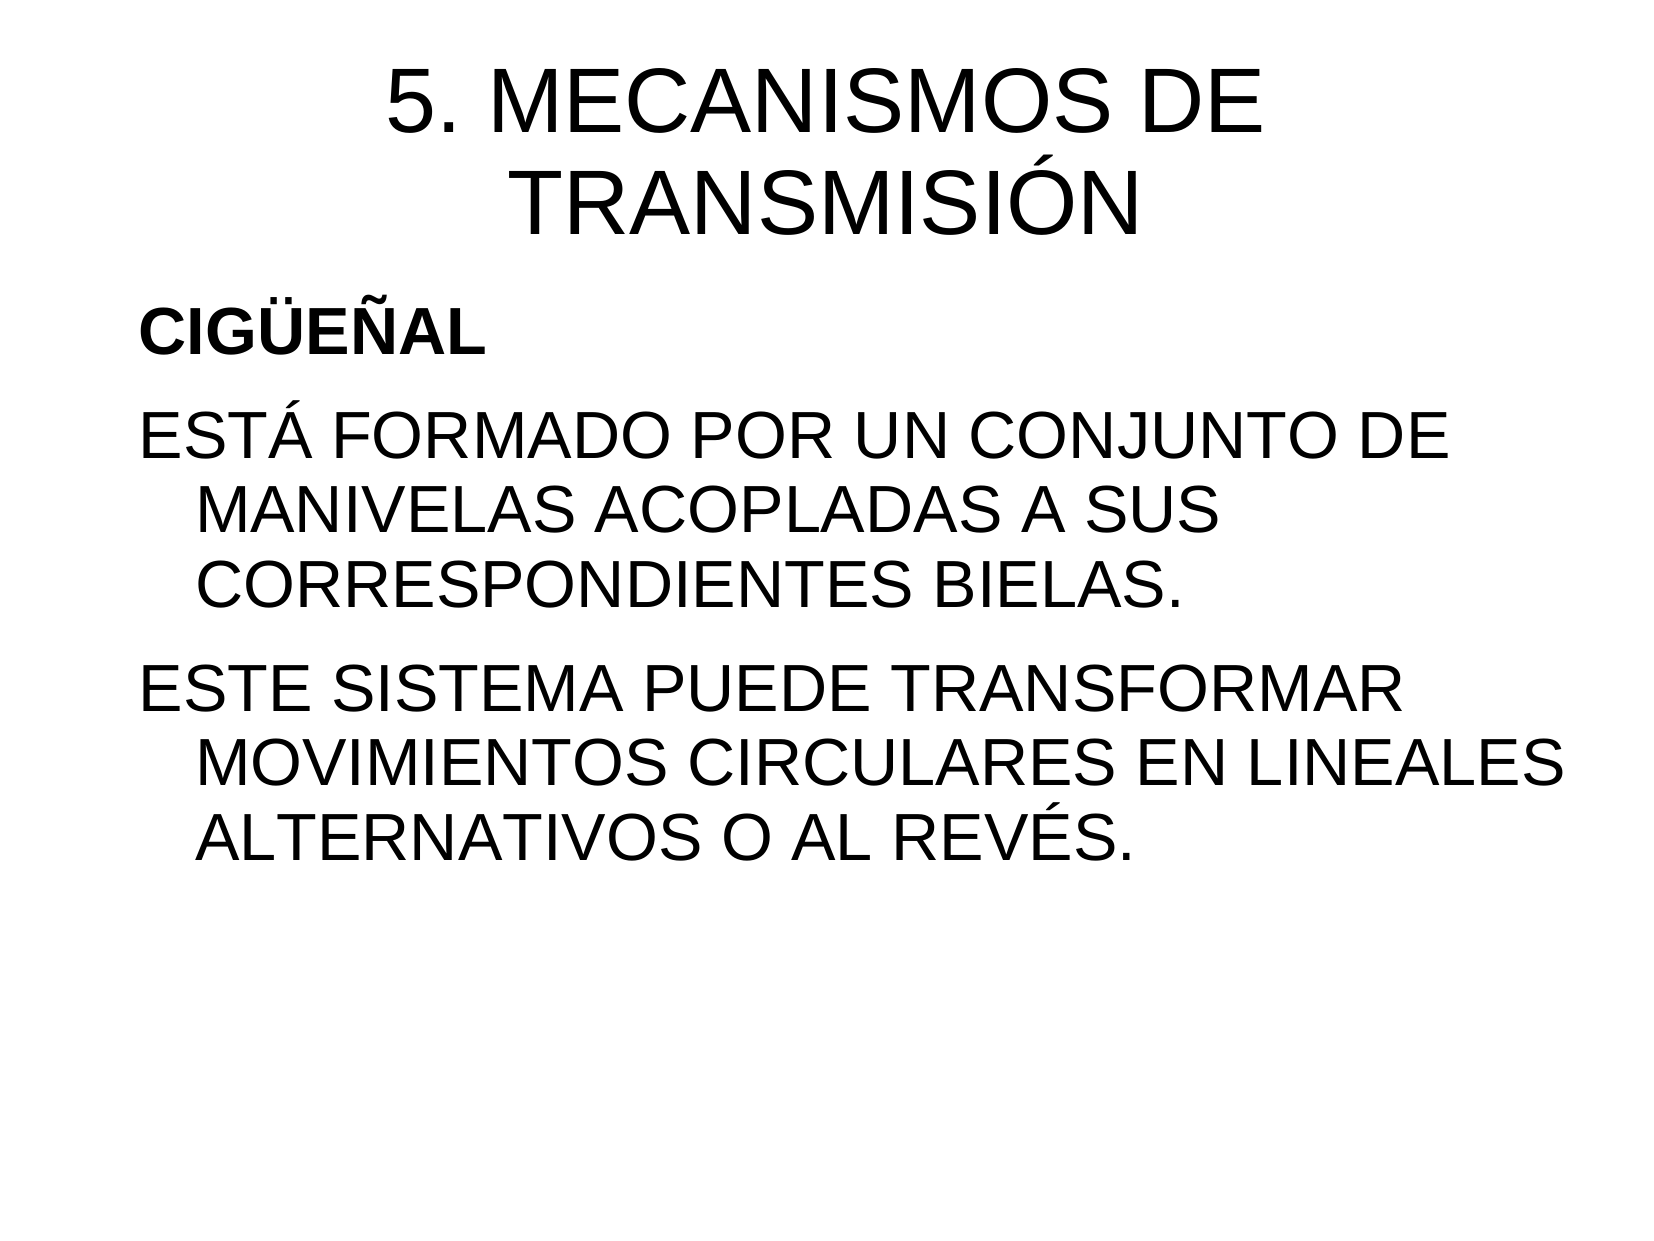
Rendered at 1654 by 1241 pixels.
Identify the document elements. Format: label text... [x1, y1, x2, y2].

list CIGÜEÑAL ESTÁ FORMADO POR UN CONJUNTO DE MANIVELAS ACOPLADAS A SUS CORRESPONDIENTES BIELAS. ESTE SISTEMA PUEDE TRANSFORMAR MOVIMIENTOS CIRCULARES EN LINEALES ALTERNATIVOS O AL REVÉS. [82, 290, 1571, 1109]
title 5. MECANISMOS DE TRANSMISIÓN [82, 50, 1571, 256]
